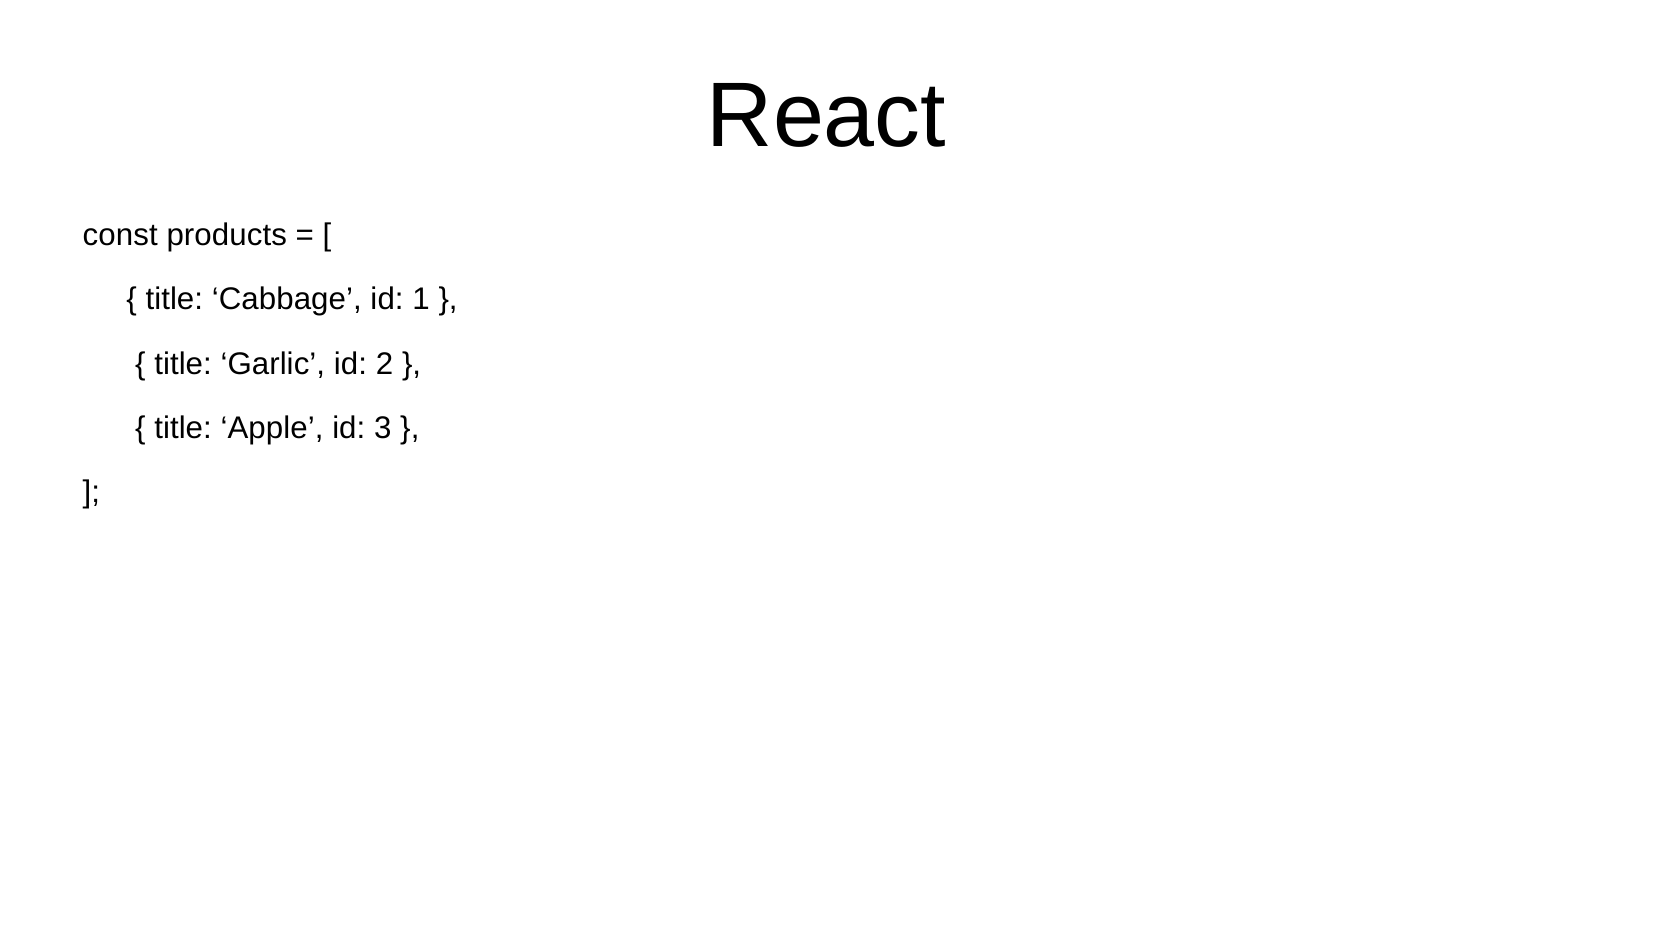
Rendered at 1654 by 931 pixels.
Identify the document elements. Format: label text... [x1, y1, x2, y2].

list const products = [ { title: ‘Cabbage’, id: 1 }, { title: ‘Garlic’, id: 2 }, { title: ‘Apple’, id: 3 }, ]; [82, 217, 1571, 758]
title React [82, 37, 1571, 193]
